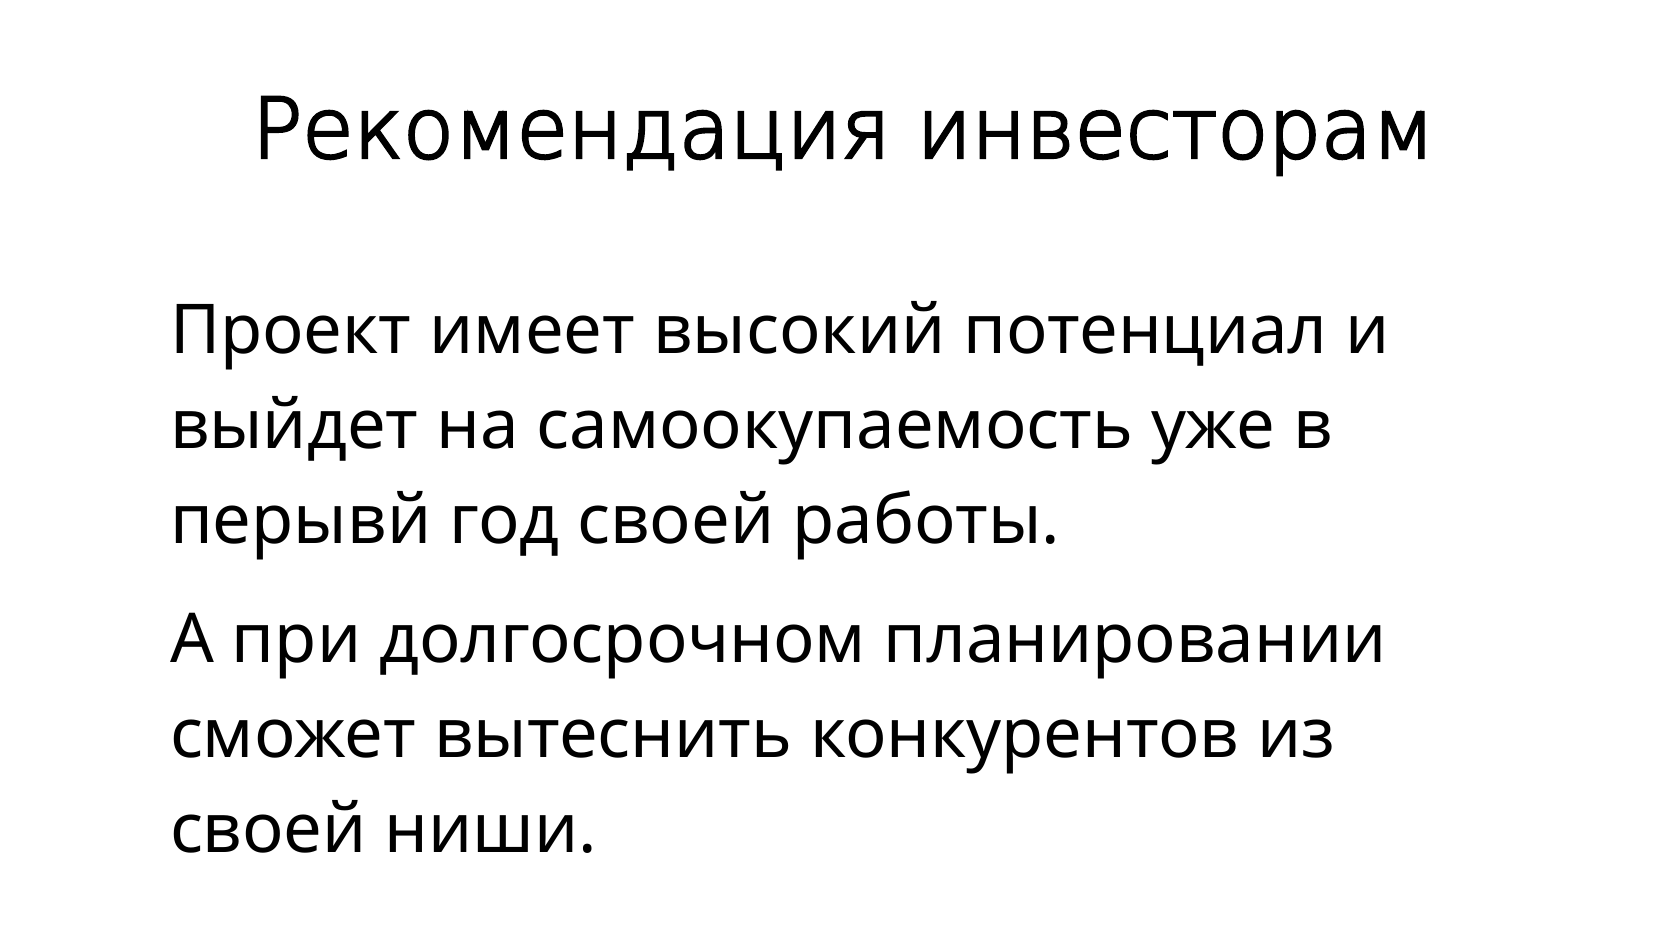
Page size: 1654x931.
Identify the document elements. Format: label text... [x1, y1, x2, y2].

text_box Проект имеет высокий потенциал и выйдет на самоокупаемость уже в перывй год своей работы. А при долгосрочном планировании сможет вытеснить конкурентов из своей ниши. [150, 262, 1538, 901]
title Рекомендация инвесторам [37, 6, 1651, 188]
